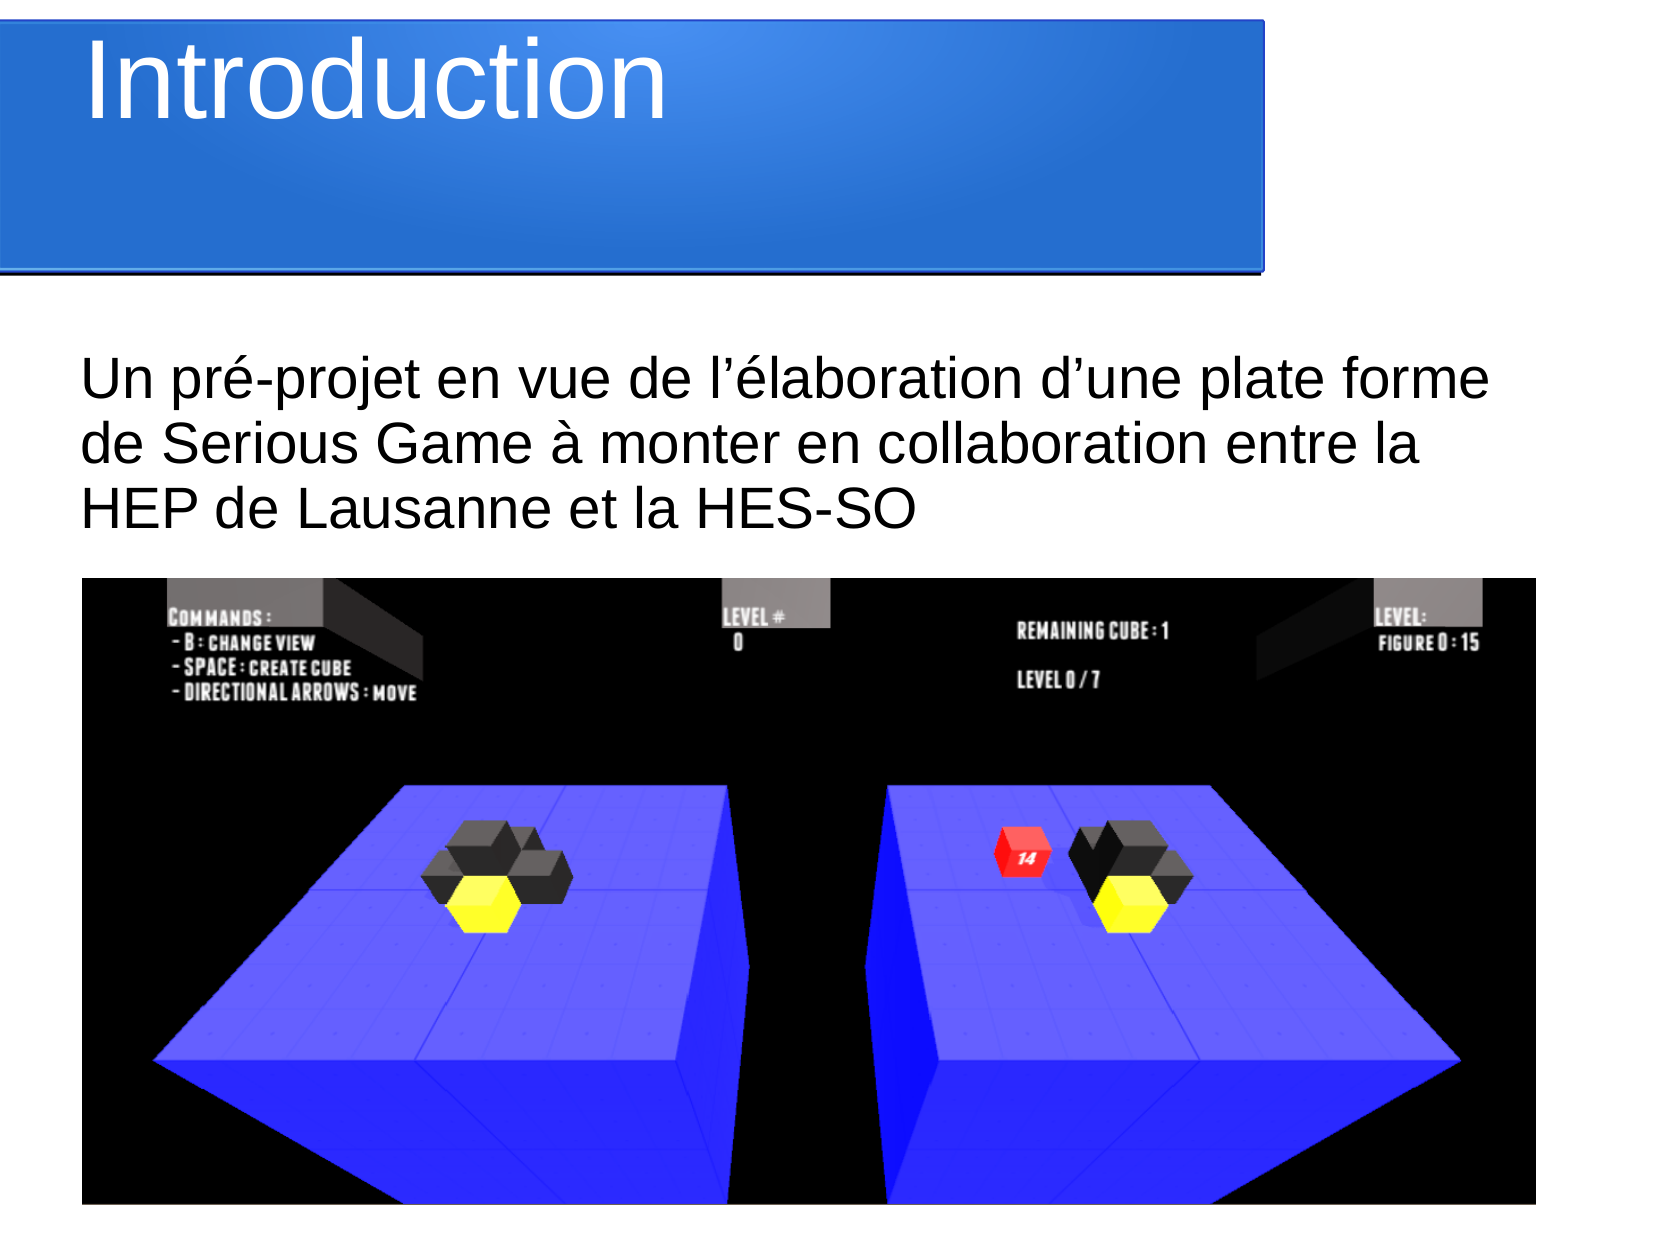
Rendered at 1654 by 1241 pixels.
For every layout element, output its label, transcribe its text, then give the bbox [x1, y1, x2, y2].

title Introduction [82, 16, 1250, 83]
picture [82, 578, 1536, 1205]
subtitle Un pré-projet en vue de l’élaboration d’une plate forme de Serious Game à monter en collaboration entre la HEP de Lausanne et la HES-SO [80, 83, 1536, 804]
